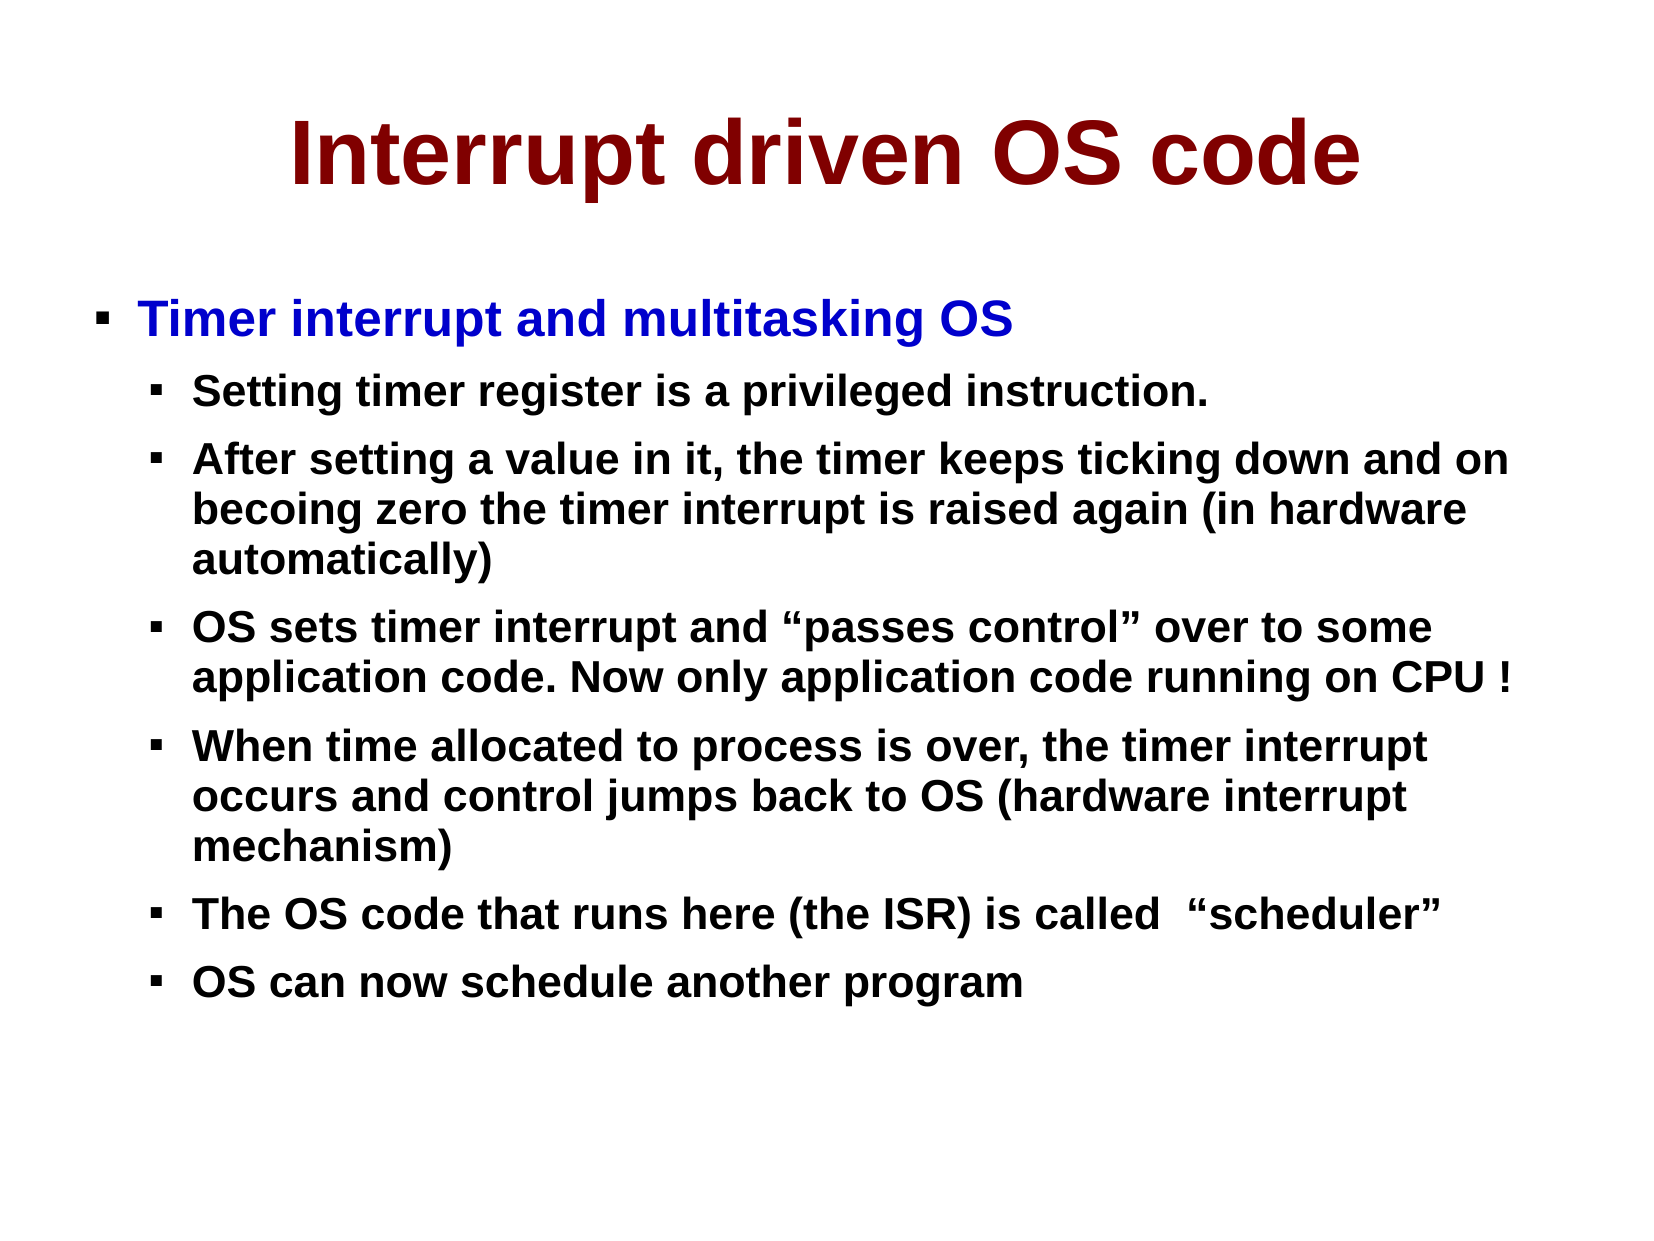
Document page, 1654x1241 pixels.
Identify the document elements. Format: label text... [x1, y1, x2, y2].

title Interrupt driven OS code [82, 49, 1571, 257]
list Timer interrupt and multitasking OS Setting timer register is a privileged instruction. After setting a value in it, the timer keeps ticking down and on becoing zero the timer interrupt is raised again (in hardware automatically) OS sets timer interrupt and “passes control” over to some application code. Now only application code running on CPU ! When time allocated to process is over, the timer interrupt occurs and control jumps back to OS (hardware interrupt mechanism) The OS code that runs here (the ISR) is called “scheduler” OS can now schedule another program [82, 290, 1571, 1010]
